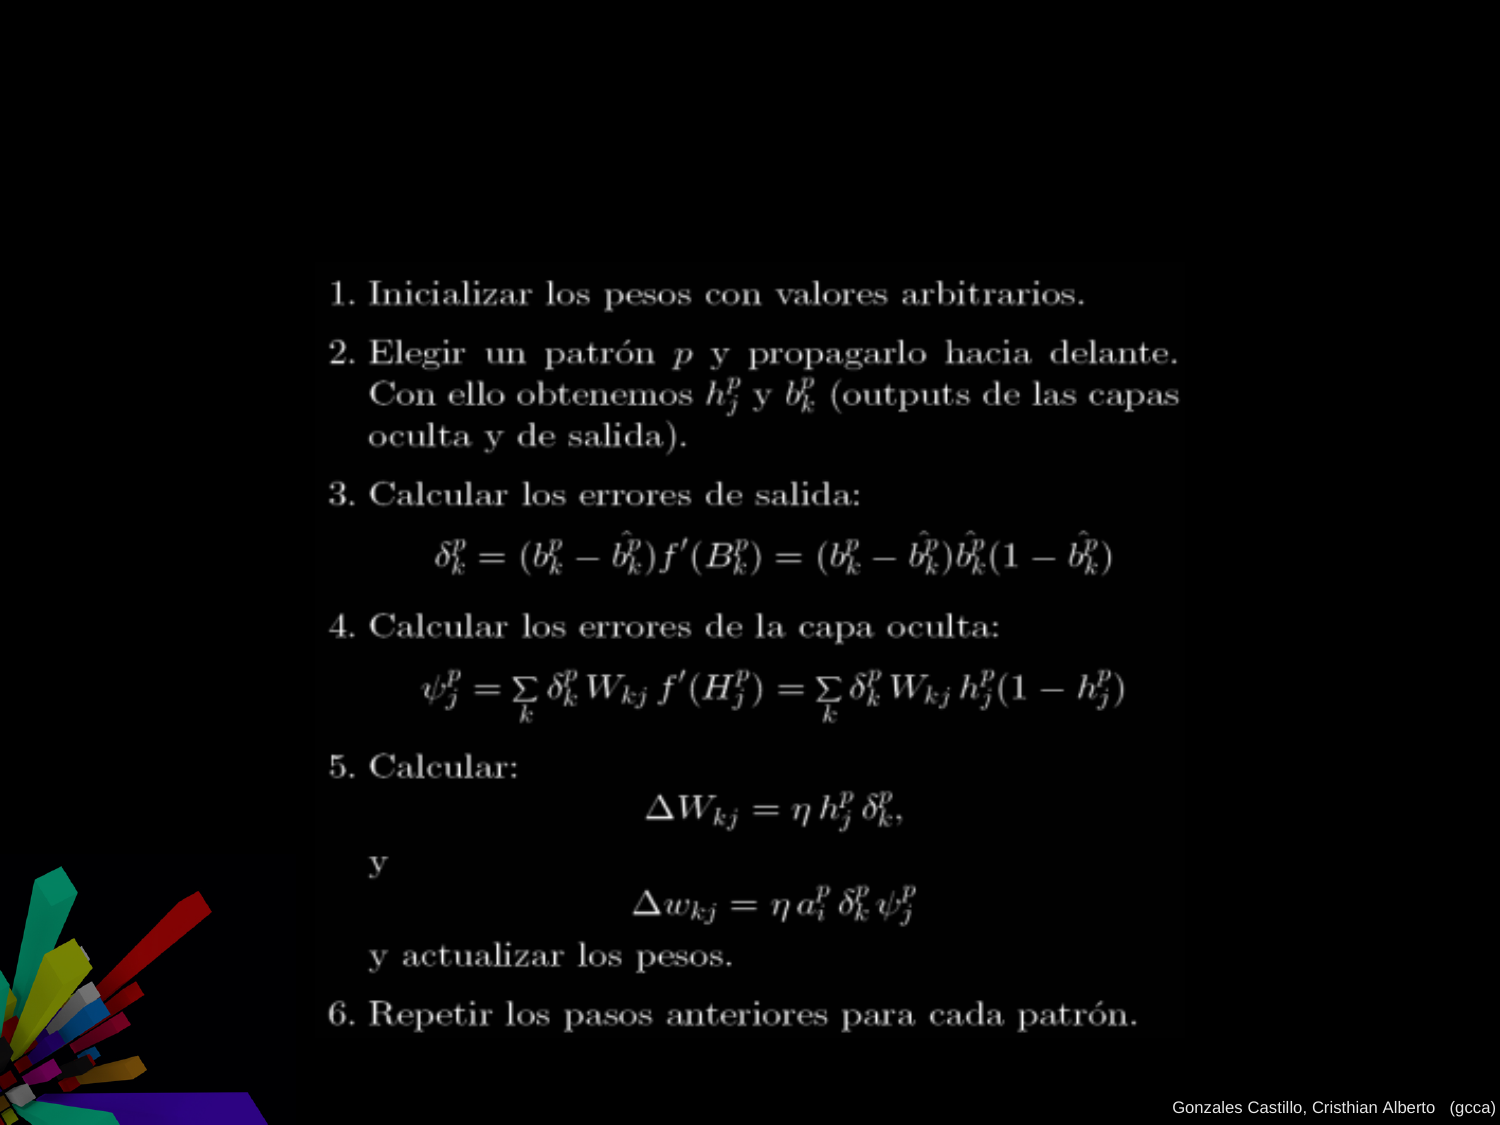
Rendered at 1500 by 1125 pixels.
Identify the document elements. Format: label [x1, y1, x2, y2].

picture [0, 854, 296, 1125]
picture [315, 262, 1185, 1052]
